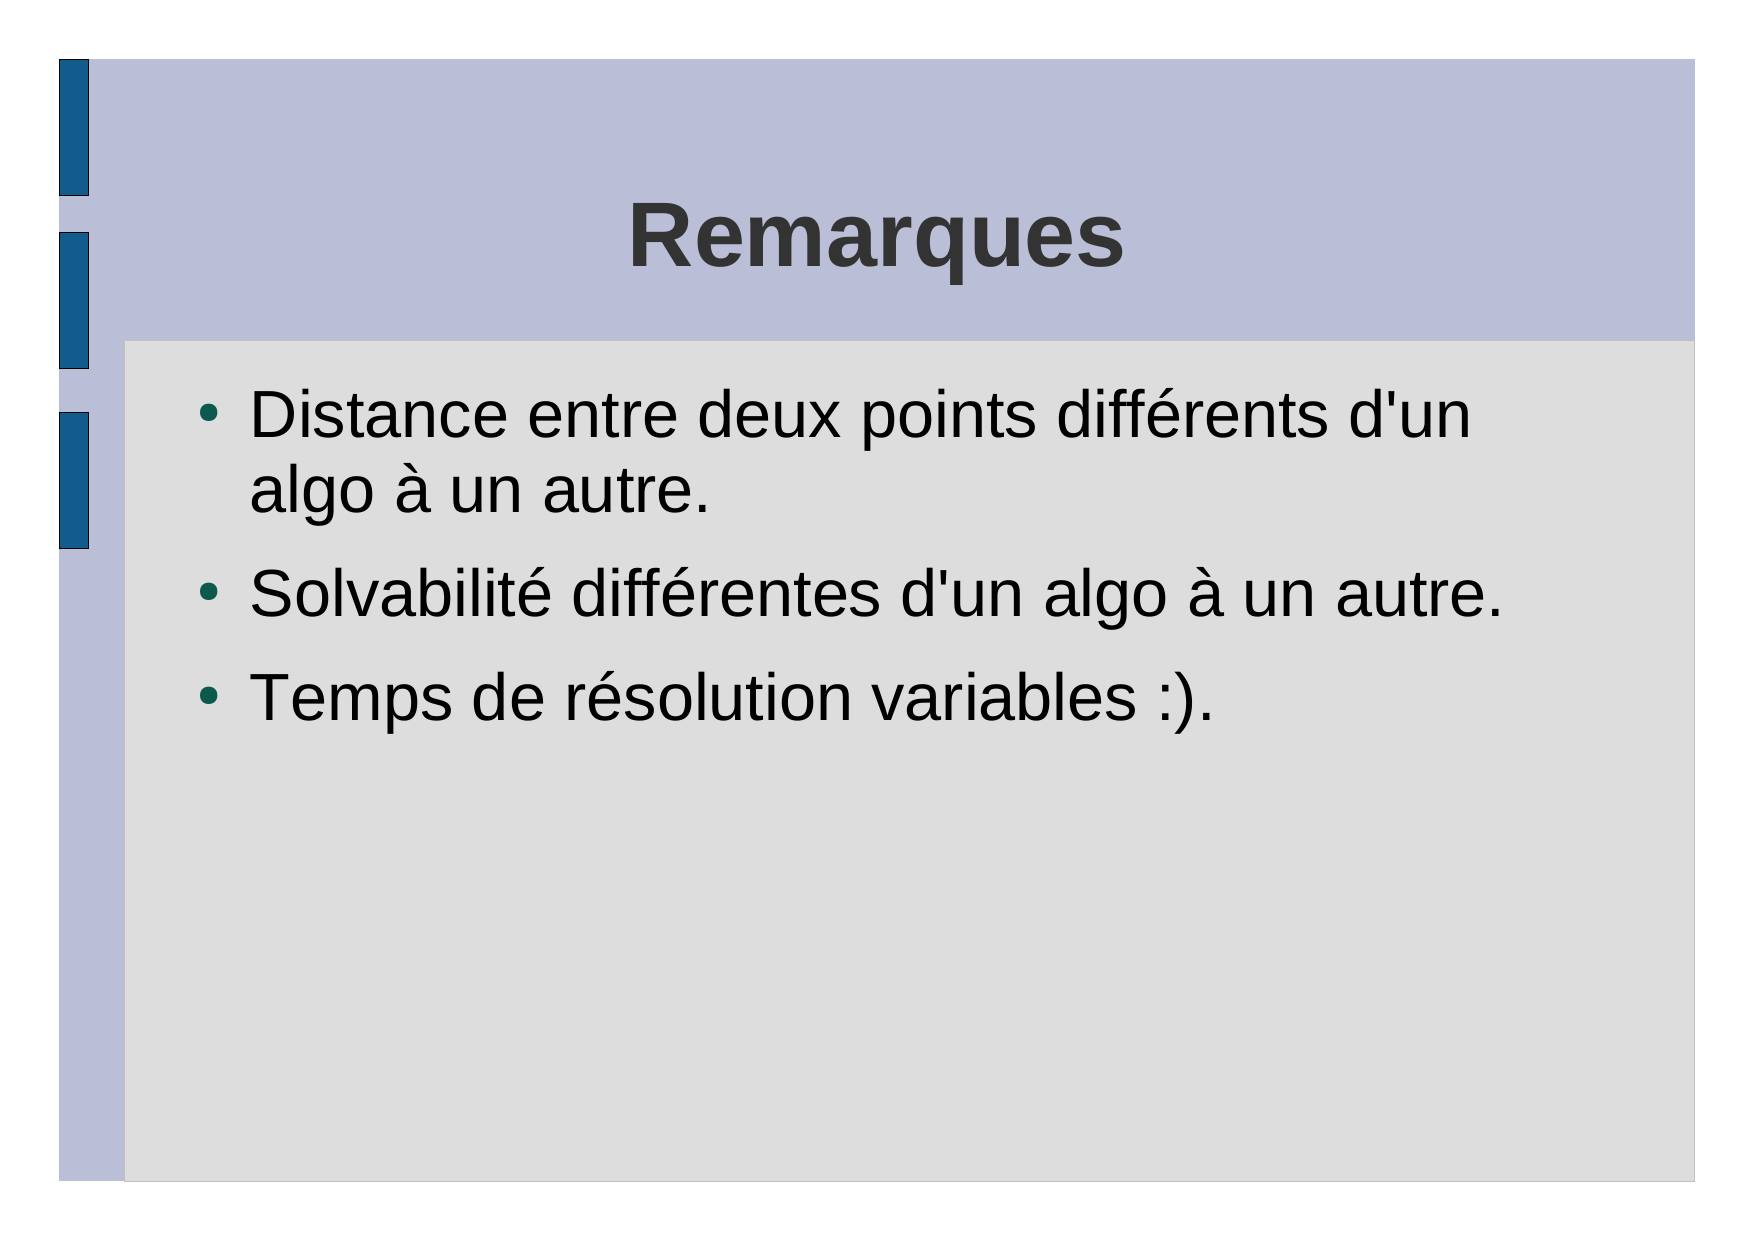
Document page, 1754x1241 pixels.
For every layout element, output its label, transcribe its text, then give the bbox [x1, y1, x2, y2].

title Remarques [179, 141, 1577, 329]
list Distance entre deux points différents d'un algo à un autre. Solvabilité différentes d'un algo à un autre. Temps de résolution variables :). [179, 376, 1577, 1084]
